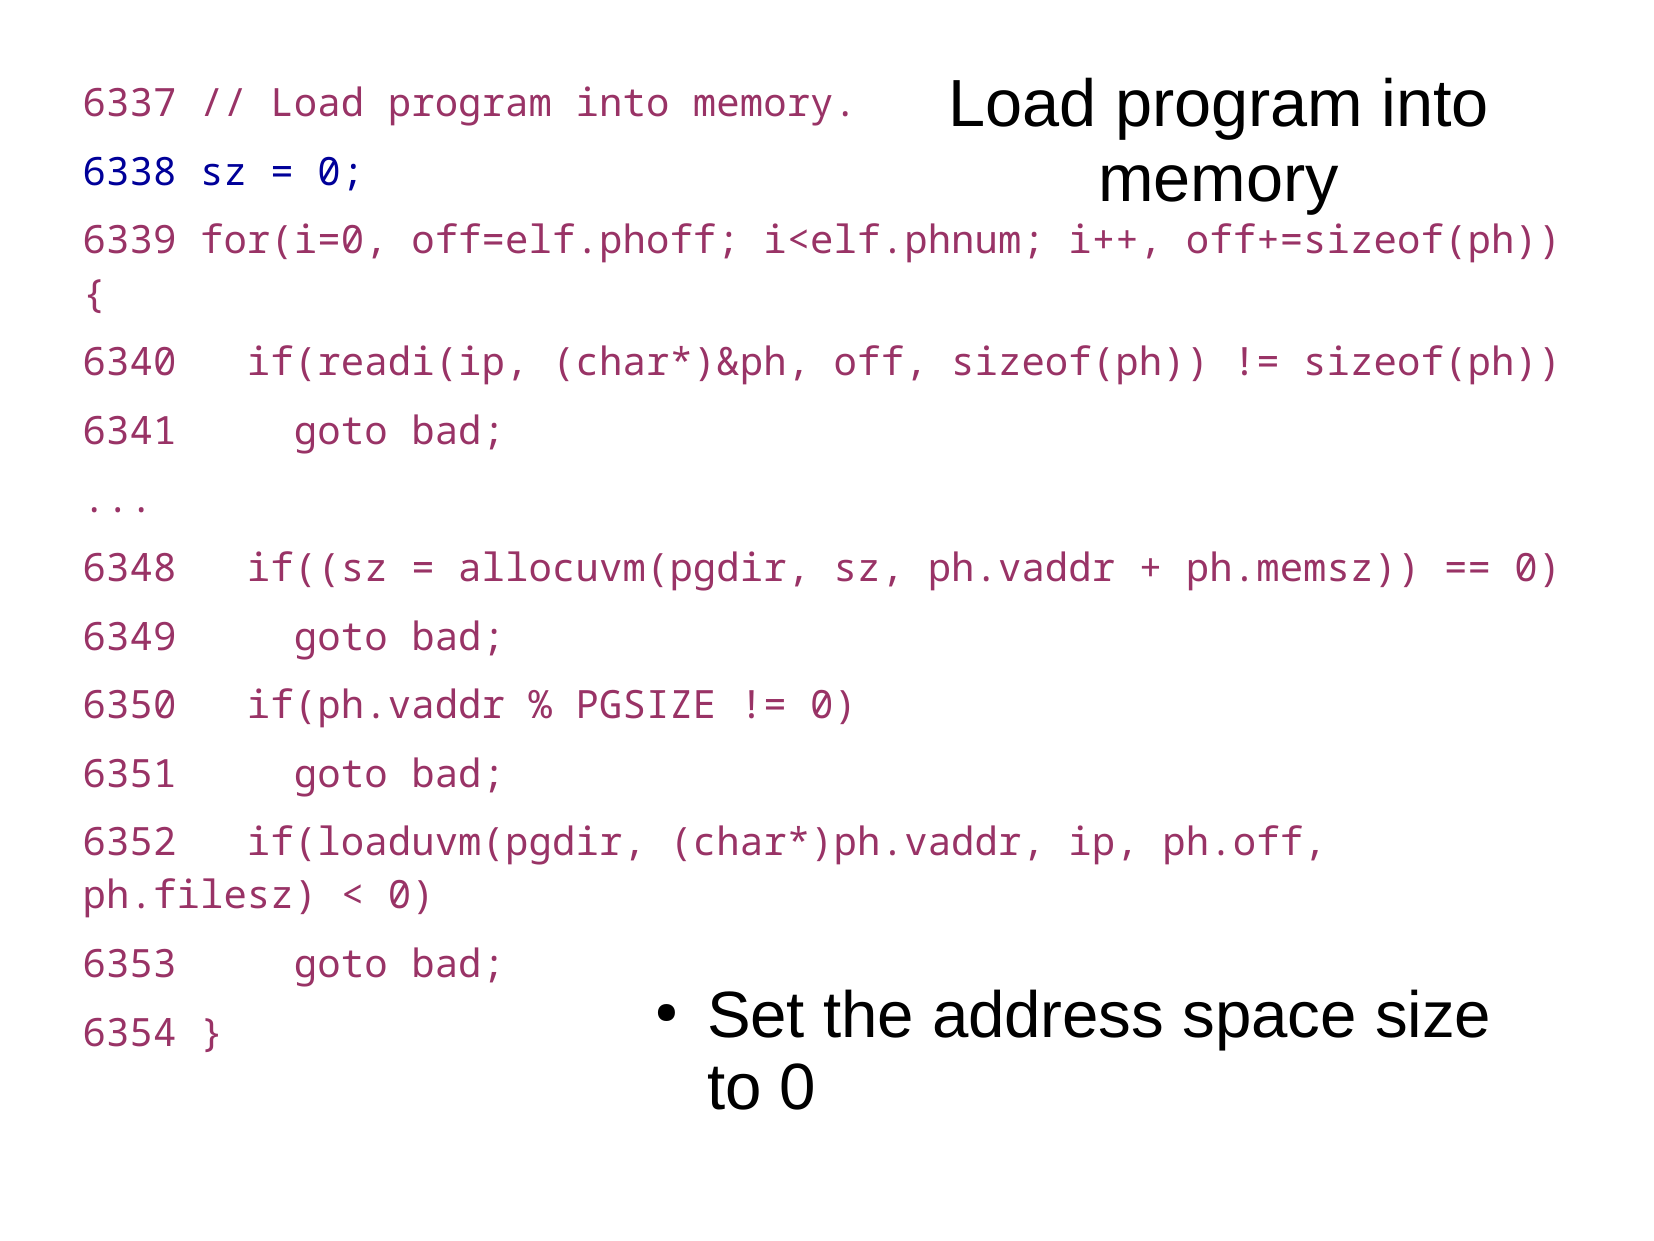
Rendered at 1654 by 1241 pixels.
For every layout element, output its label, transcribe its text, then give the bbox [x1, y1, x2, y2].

list Set the address space size to 0 [637, 978, 1530, 1126]
list 6337 // Load program into memory. 6338 sz = 0; 6339 for(i=0, off=elf.phoff; i<elf.phnum; i++, off+=sizeof(ph)){ 6340 if(readi(ip, (char*)&ph, off, sizeof(ph)) != sizeof(ph)) 6341 goto bad; ... 6348 if((sz = allocuvm(pgdir, sz, ph.vaddr + ph.memsz)) == 0) 6349 goto bad; 6350 if(ph.vaddr % PGSIZE != 0) 6351 goto bad; 6352 if(loaduvm(pgdir, (char*)ph.vaddr, ip, ph.off, ph.filesz) < 0) 6353 goto bad; 6354 } [82, 75, 1571, 1163]
title Load program into memory [825, 37, 1613, 245]
